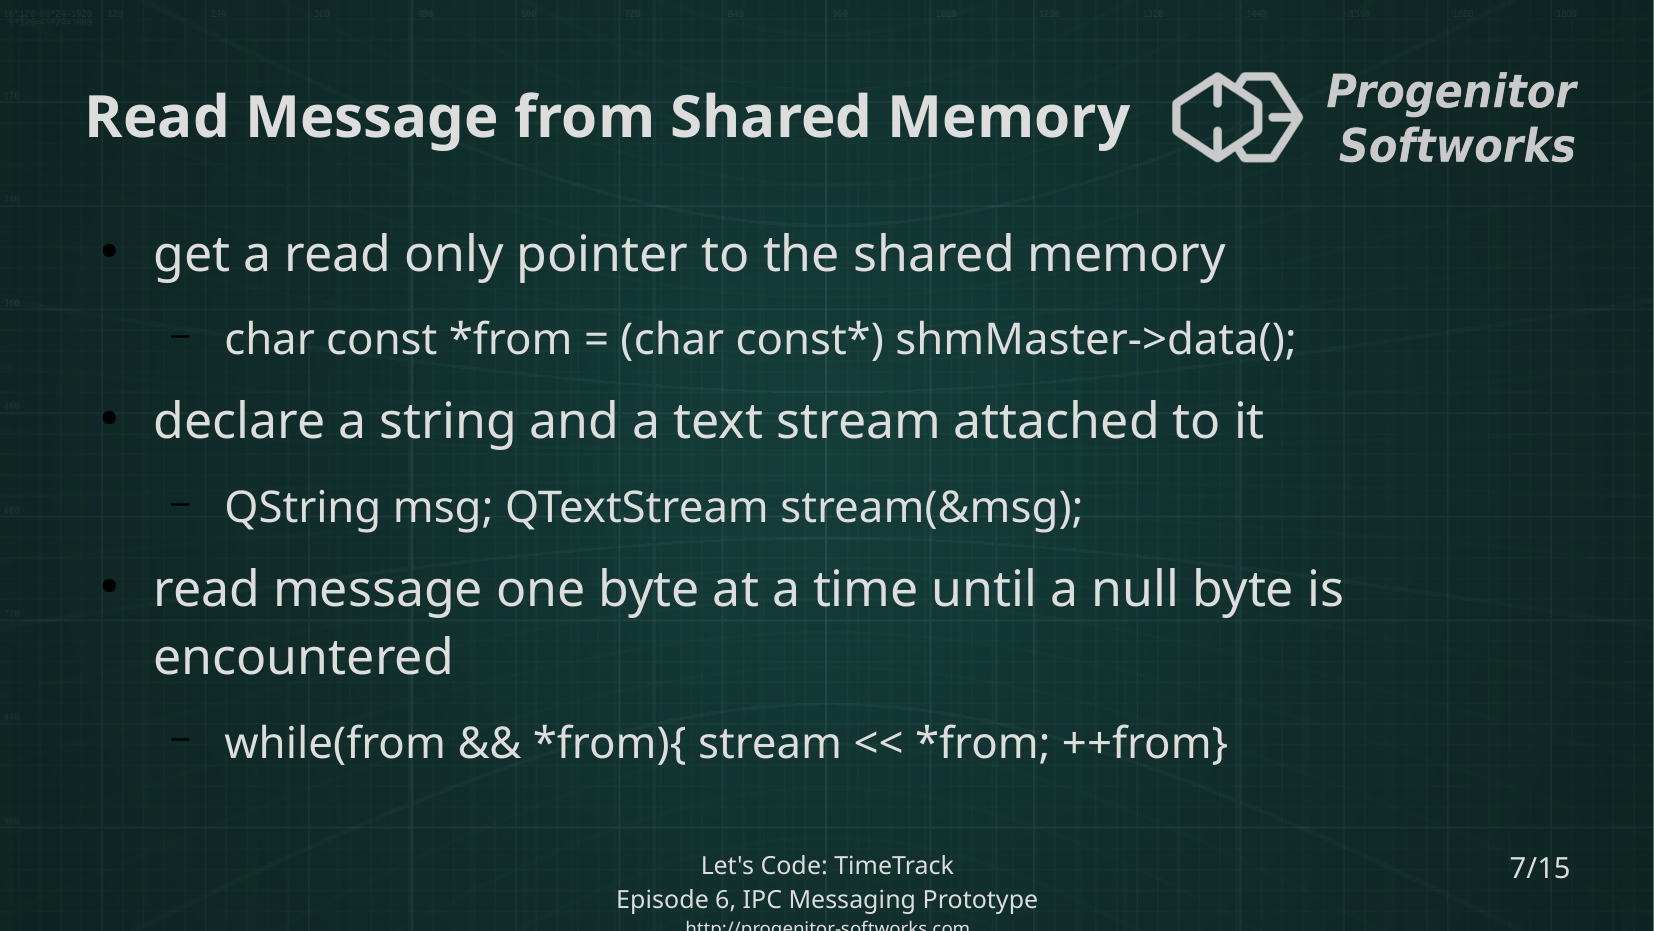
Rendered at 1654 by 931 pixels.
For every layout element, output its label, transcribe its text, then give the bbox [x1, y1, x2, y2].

list get a read only pointer to the shared memory char const *from = (char const*) shmMaster->data(); declare a string and a text stream attached to it QString msg; QTextStream stream(&msg); read message one byte at a time until a null byte is encountered while(from && *from){ stream << *from; ++from} [82, 217, 1571, 819]
title Read Message from Shared Memory [82, 37, 1133, 193]
picture [0, 0, 1654, 931]
